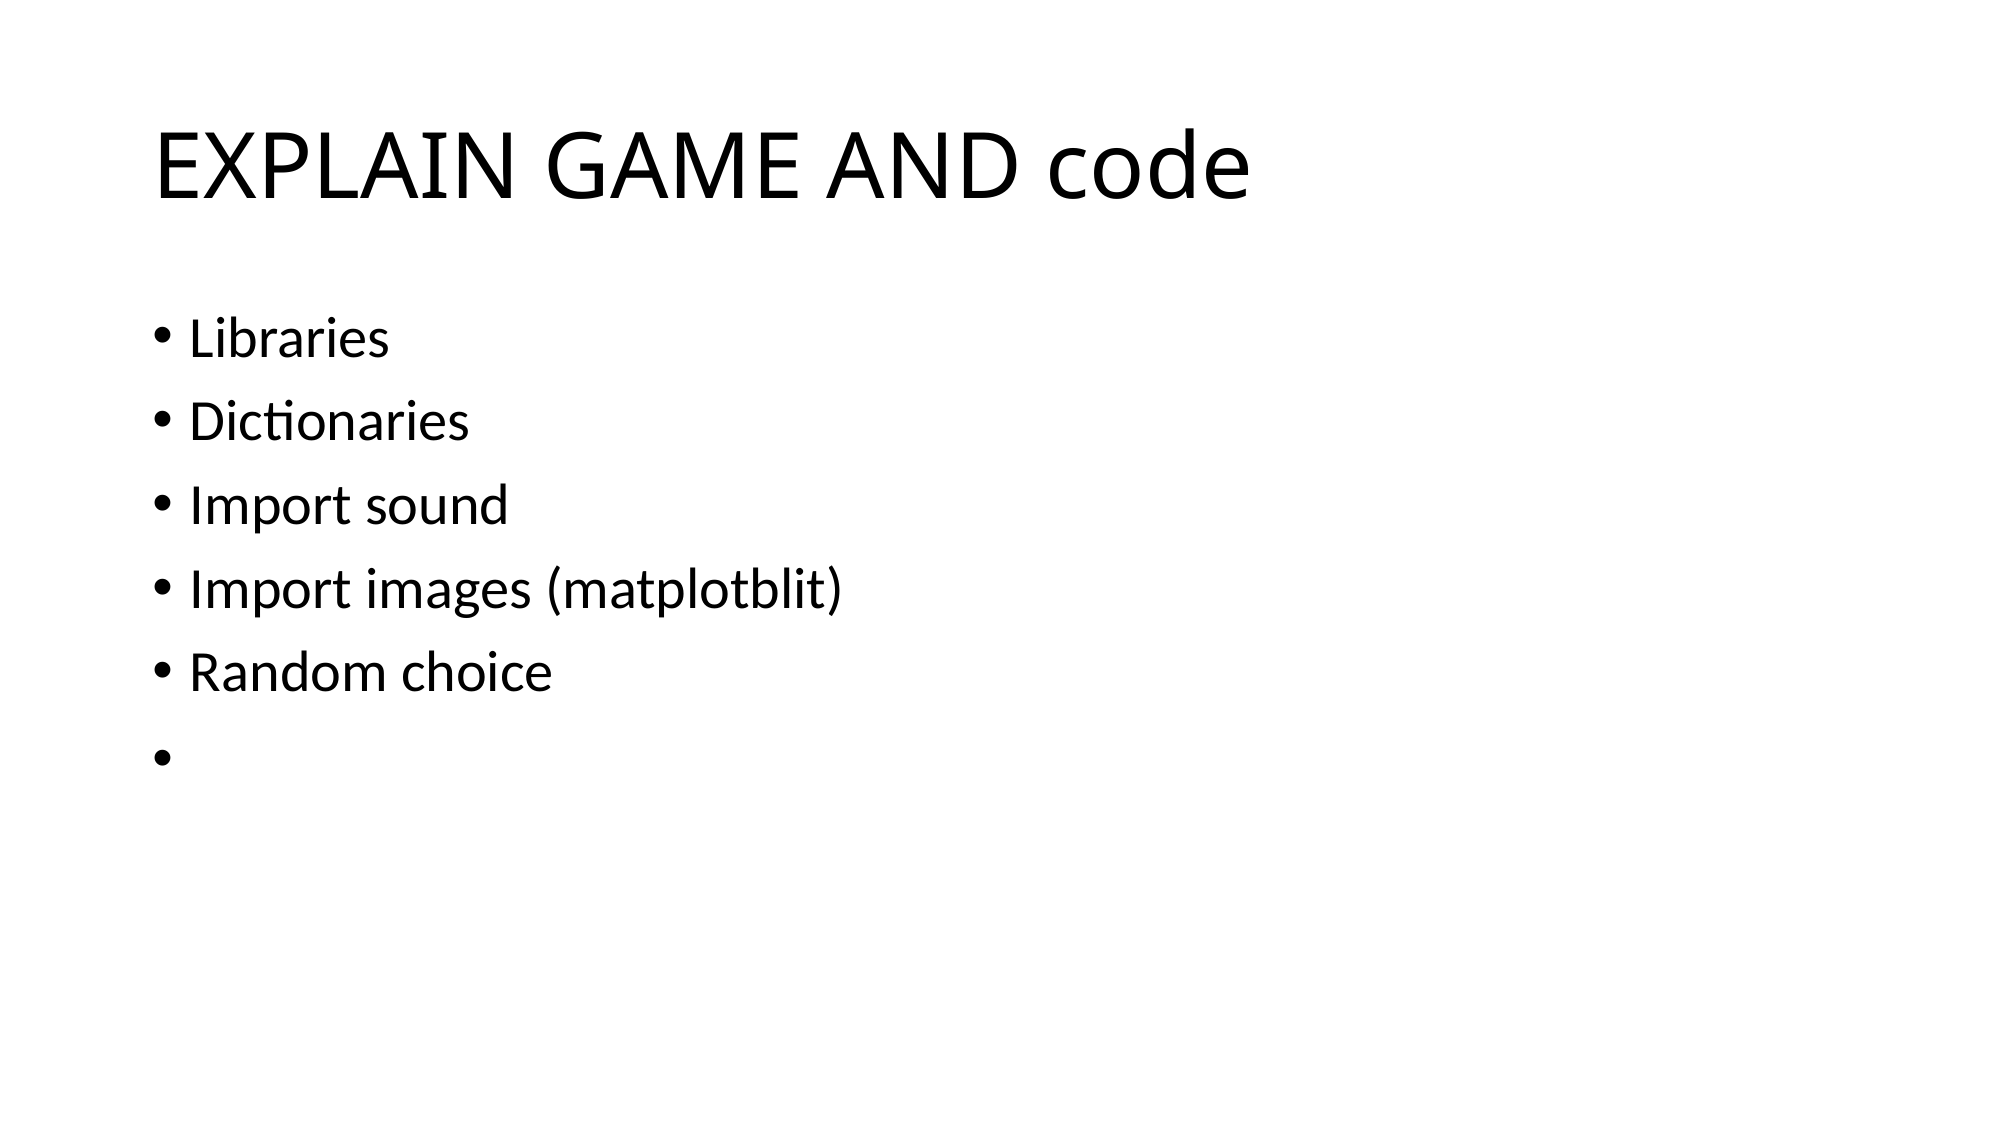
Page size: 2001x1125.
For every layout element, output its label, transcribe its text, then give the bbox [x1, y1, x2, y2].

title EXPLAIN GAME AND code [137, 59, 1863, 278]
list Libraries Dictionaries Import sound Import images (matplotblit) Random choice [137, 299, 1863, 1014]
